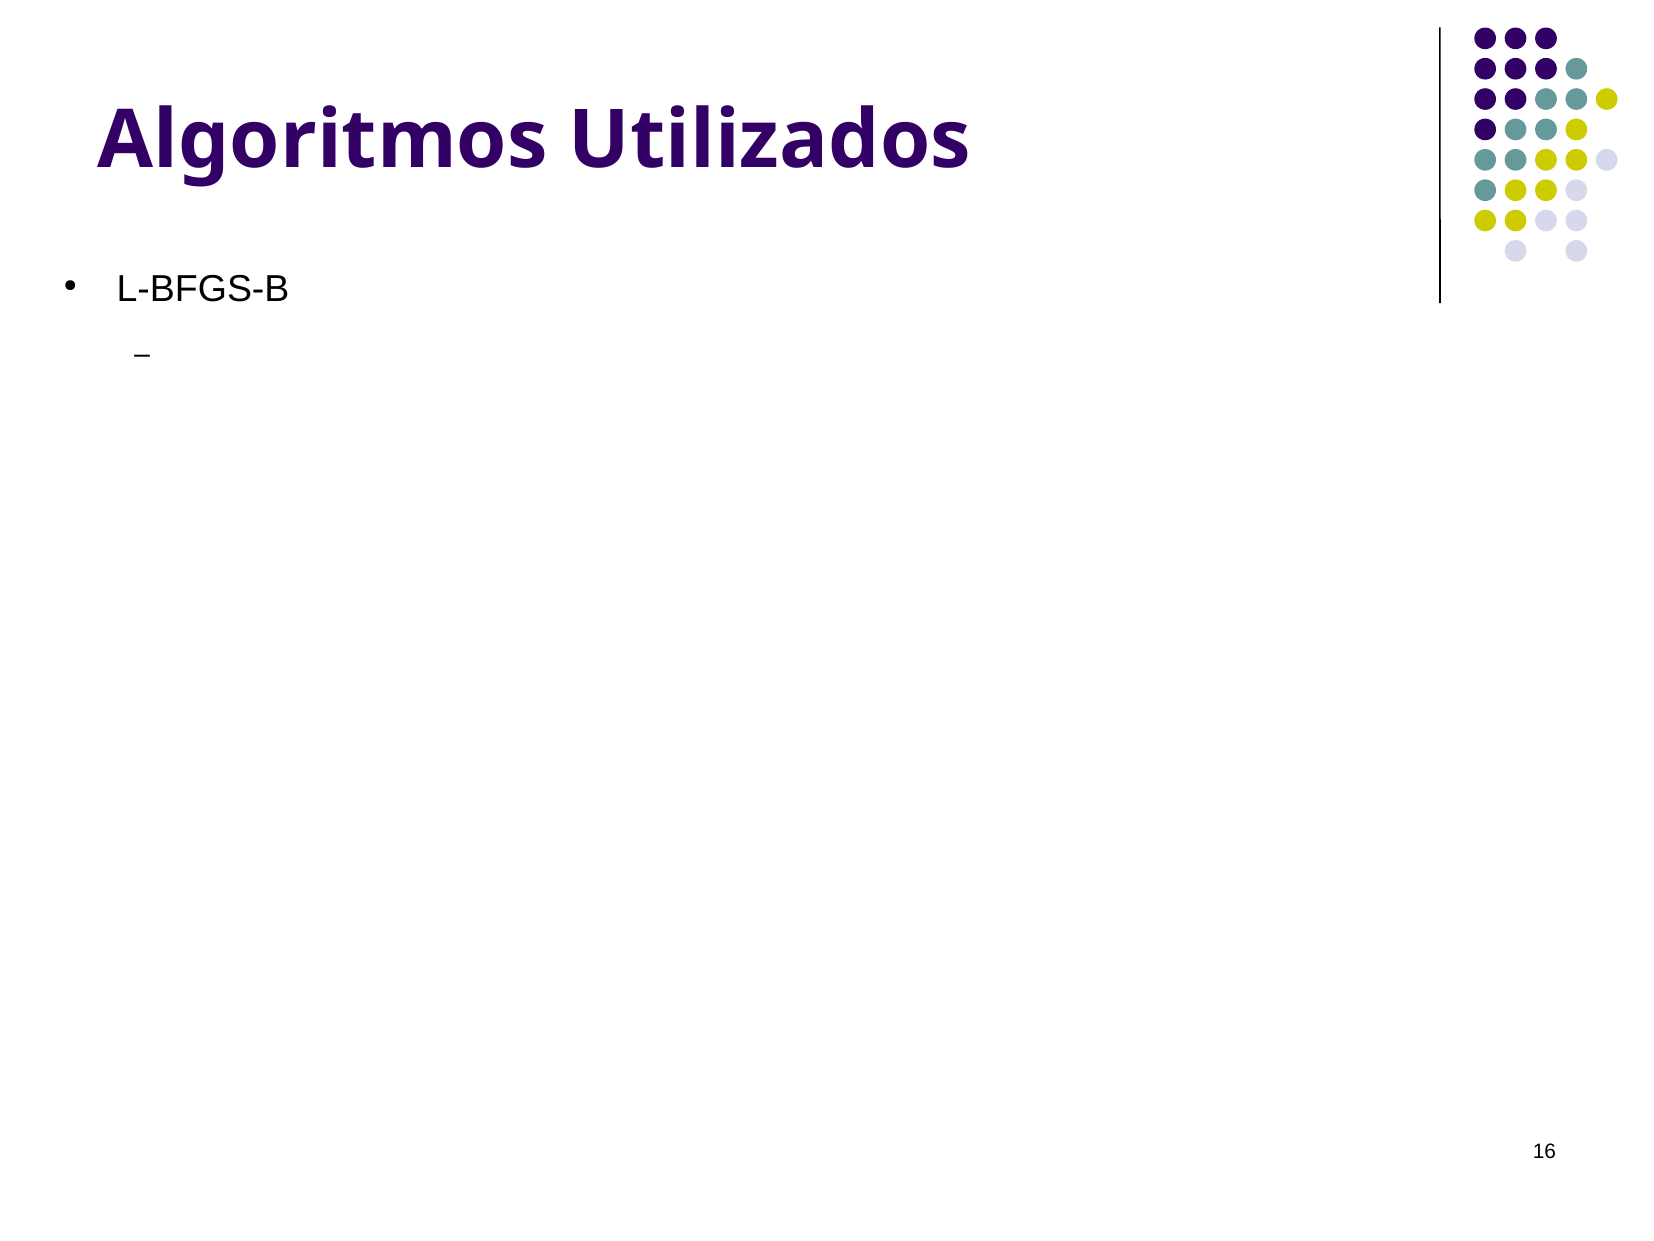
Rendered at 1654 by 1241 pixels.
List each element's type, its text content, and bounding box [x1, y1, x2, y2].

list L-BFGS-B [30, 256, 1461, 569]
slide_number <número> [1185, 1129, 1571, 1213]
title Algoritmos Utilizados [82, 52, 1447, 192]
